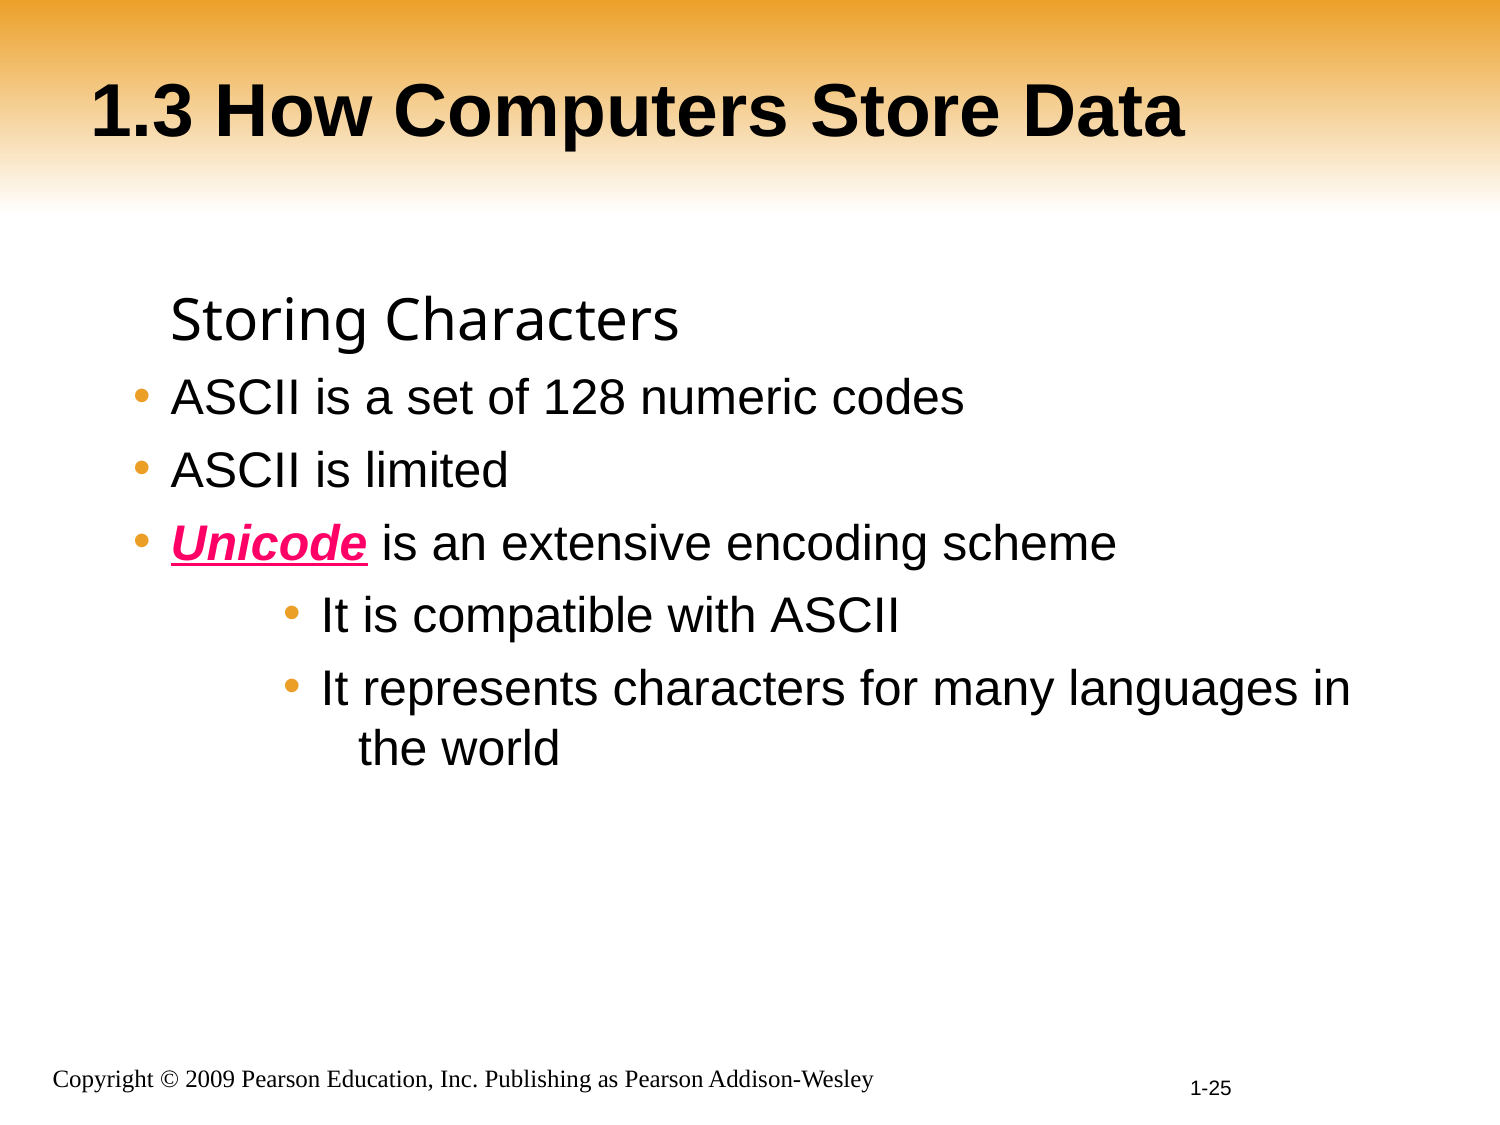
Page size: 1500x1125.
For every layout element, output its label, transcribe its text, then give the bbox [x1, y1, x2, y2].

title 1.3 How Computers Store Data [75, 12, 1438, 201]
text_box 1- [1175, 1049, 1488, 1125]
list Storing Characters ASCII is a set of 128 numeric codes ASCII is limited Unicode is an extensive encoding scheme It is compatible with ASCII It represents characters for many languages in the world [99, 275, 1400, 838]
